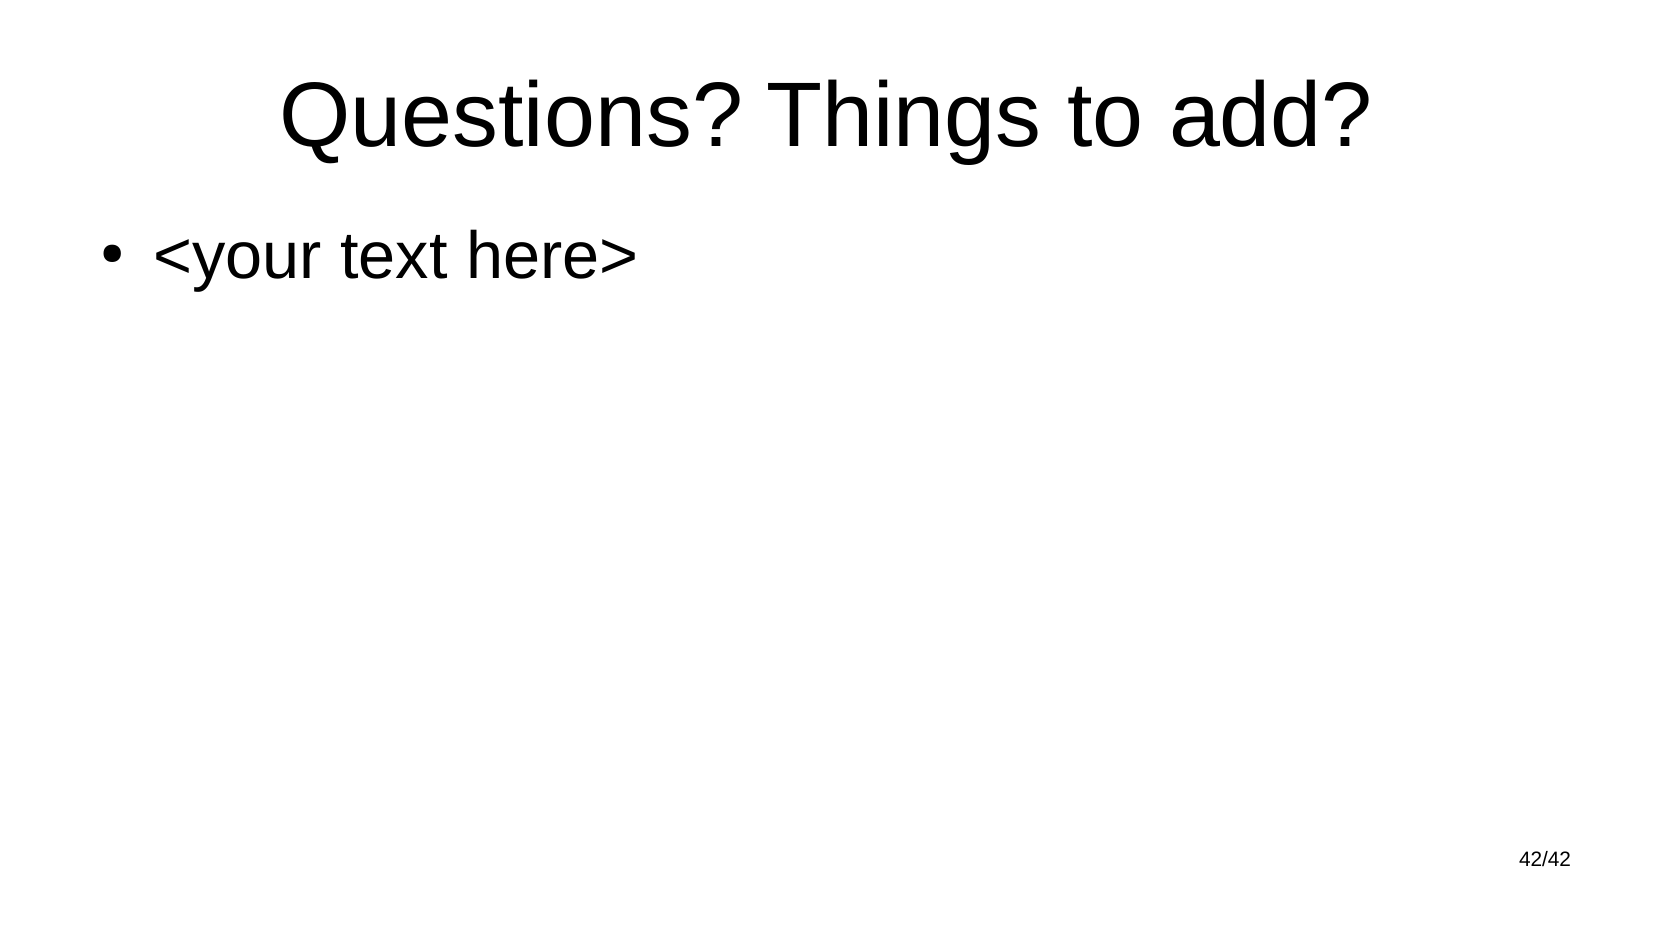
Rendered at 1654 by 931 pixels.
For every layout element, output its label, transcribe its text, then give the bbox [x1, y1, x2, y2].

title Questions? Things to add? [82, 37, 1571, 193]
list <your text here> [82, 217, 1571, 758]
